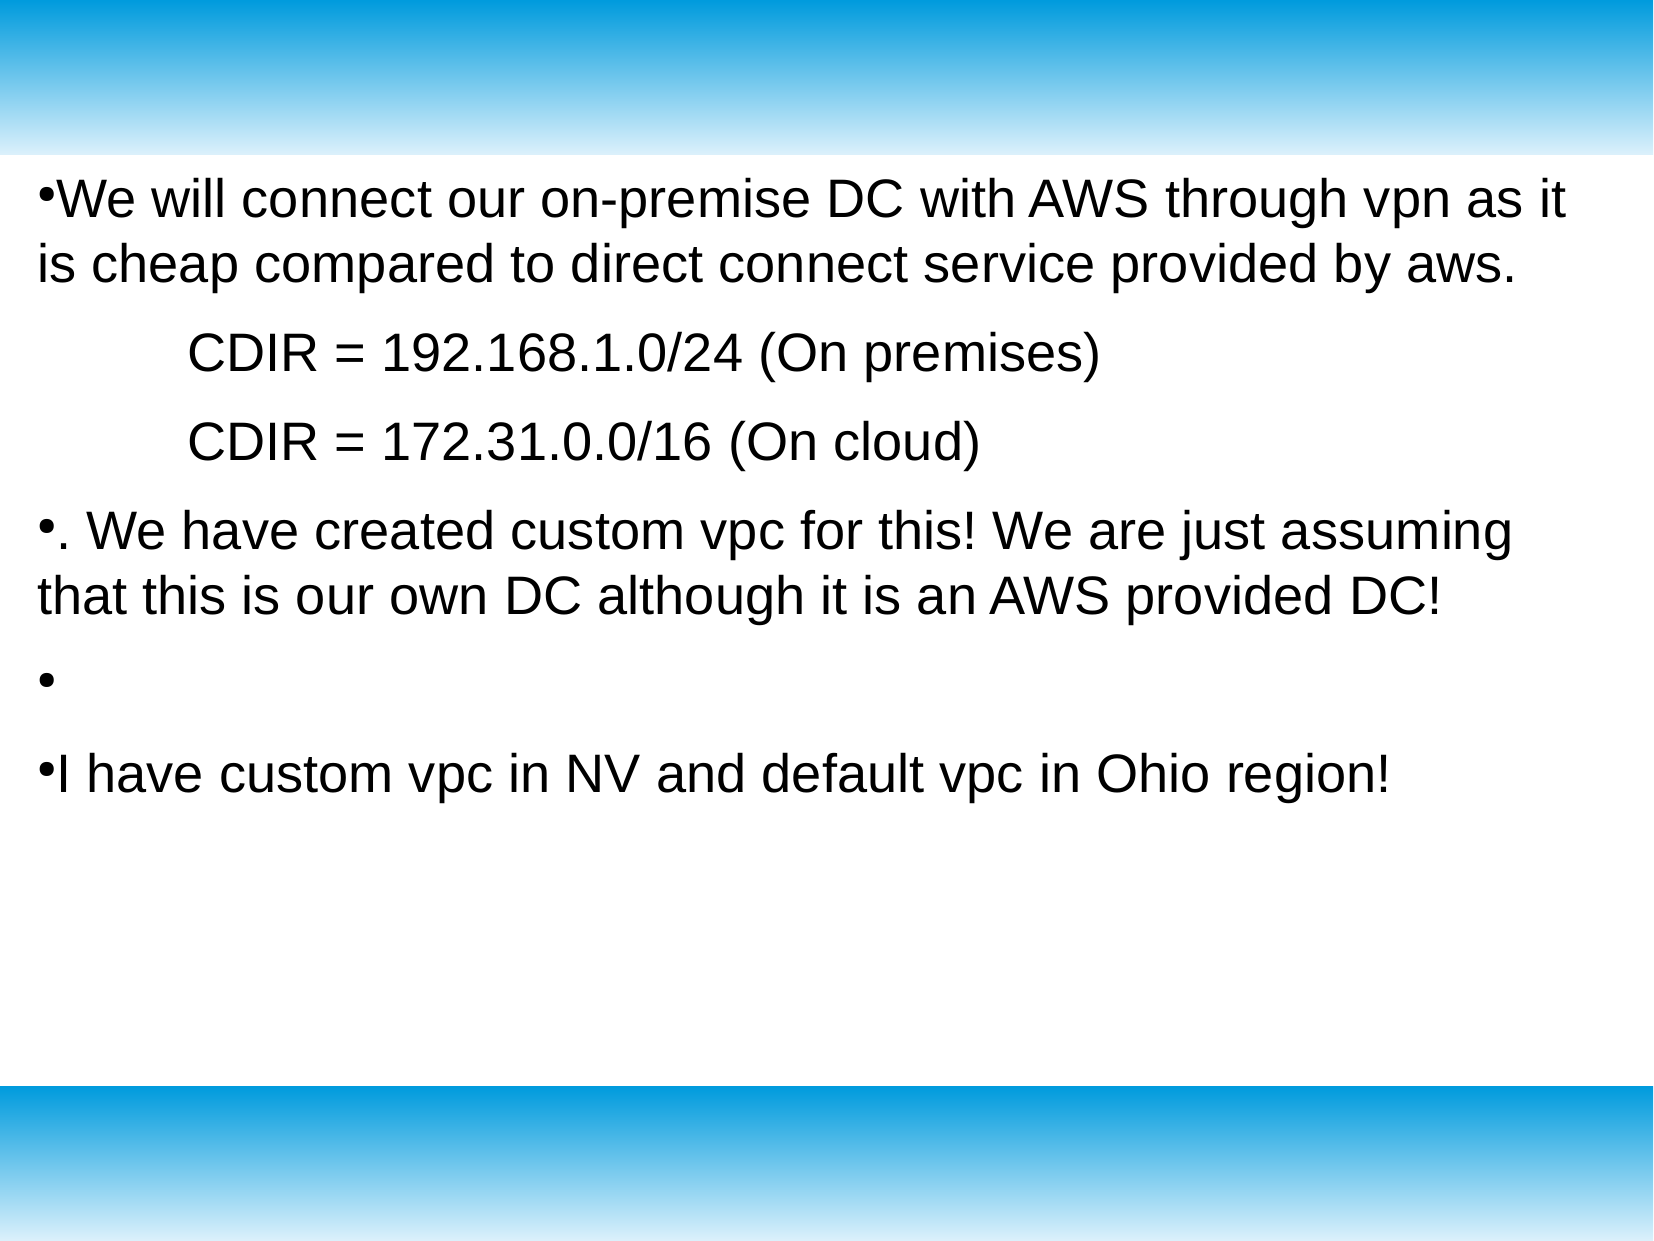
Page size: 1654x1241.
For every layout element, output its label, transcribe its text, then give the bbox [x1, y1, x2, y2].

text_box We will connect our on-premise DC with AWS through vpn as it is cheap compared to direct connect service provided by aws. CDIR = 192.168.1.0/24 (On premises) CDIR = 172.31.0.0/16 (On cloud) . We have created custom vpc for this! We are just assuming that this is our own DC although it is an AWS provided DC! I have custom vpc in NV and default vpc in Ohio region! [37, 163, 1571, 1010]
